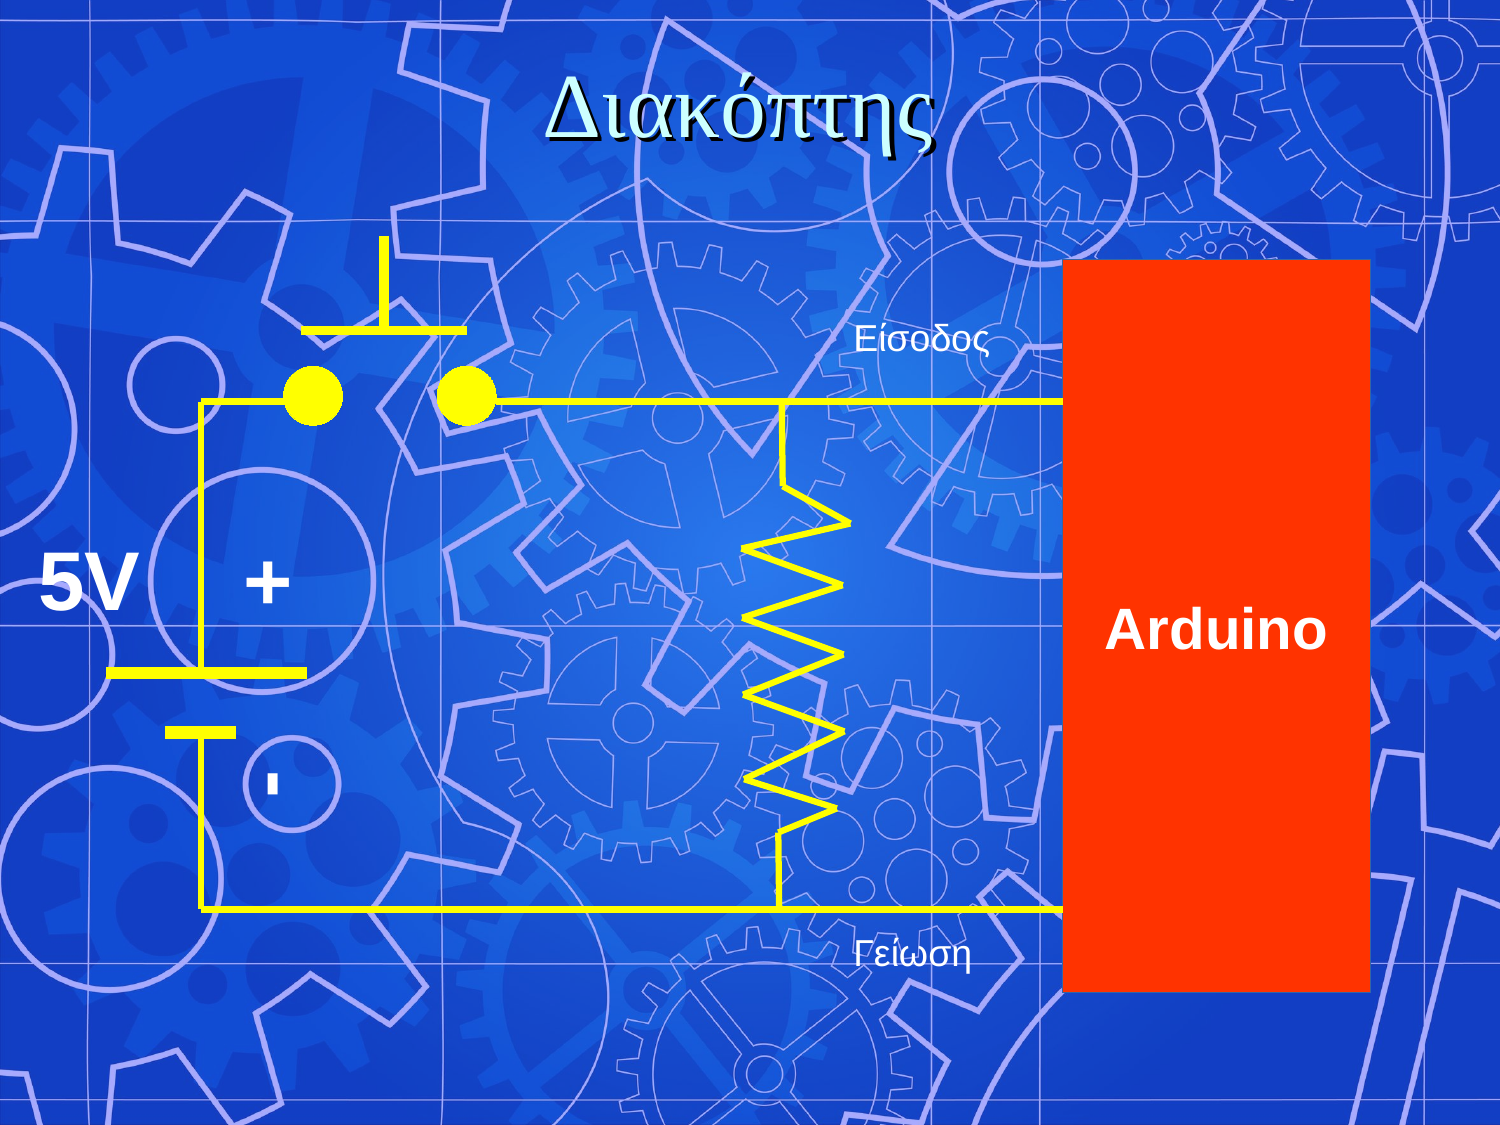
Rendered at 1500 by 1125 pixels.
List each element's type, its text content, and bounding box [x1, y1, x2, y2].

text_box Γείωση [838, 921, 1028, 982]
title Διακόπτης [35, 53, 1441, 149]
text_box Είσοδος [838, 306, 1028, 367]
text_box Arduino [1062, 259, 1371, 993]
text_box + [215, 543, 331, 615]
text_box [283, 366, 343, 426]
picture [0, 0, 1500, 1125]
text_box - [227, 755, 343, 827]
text_box 5V [23, 519, 166, 647]
text_box [437, 366, 497, 426]
